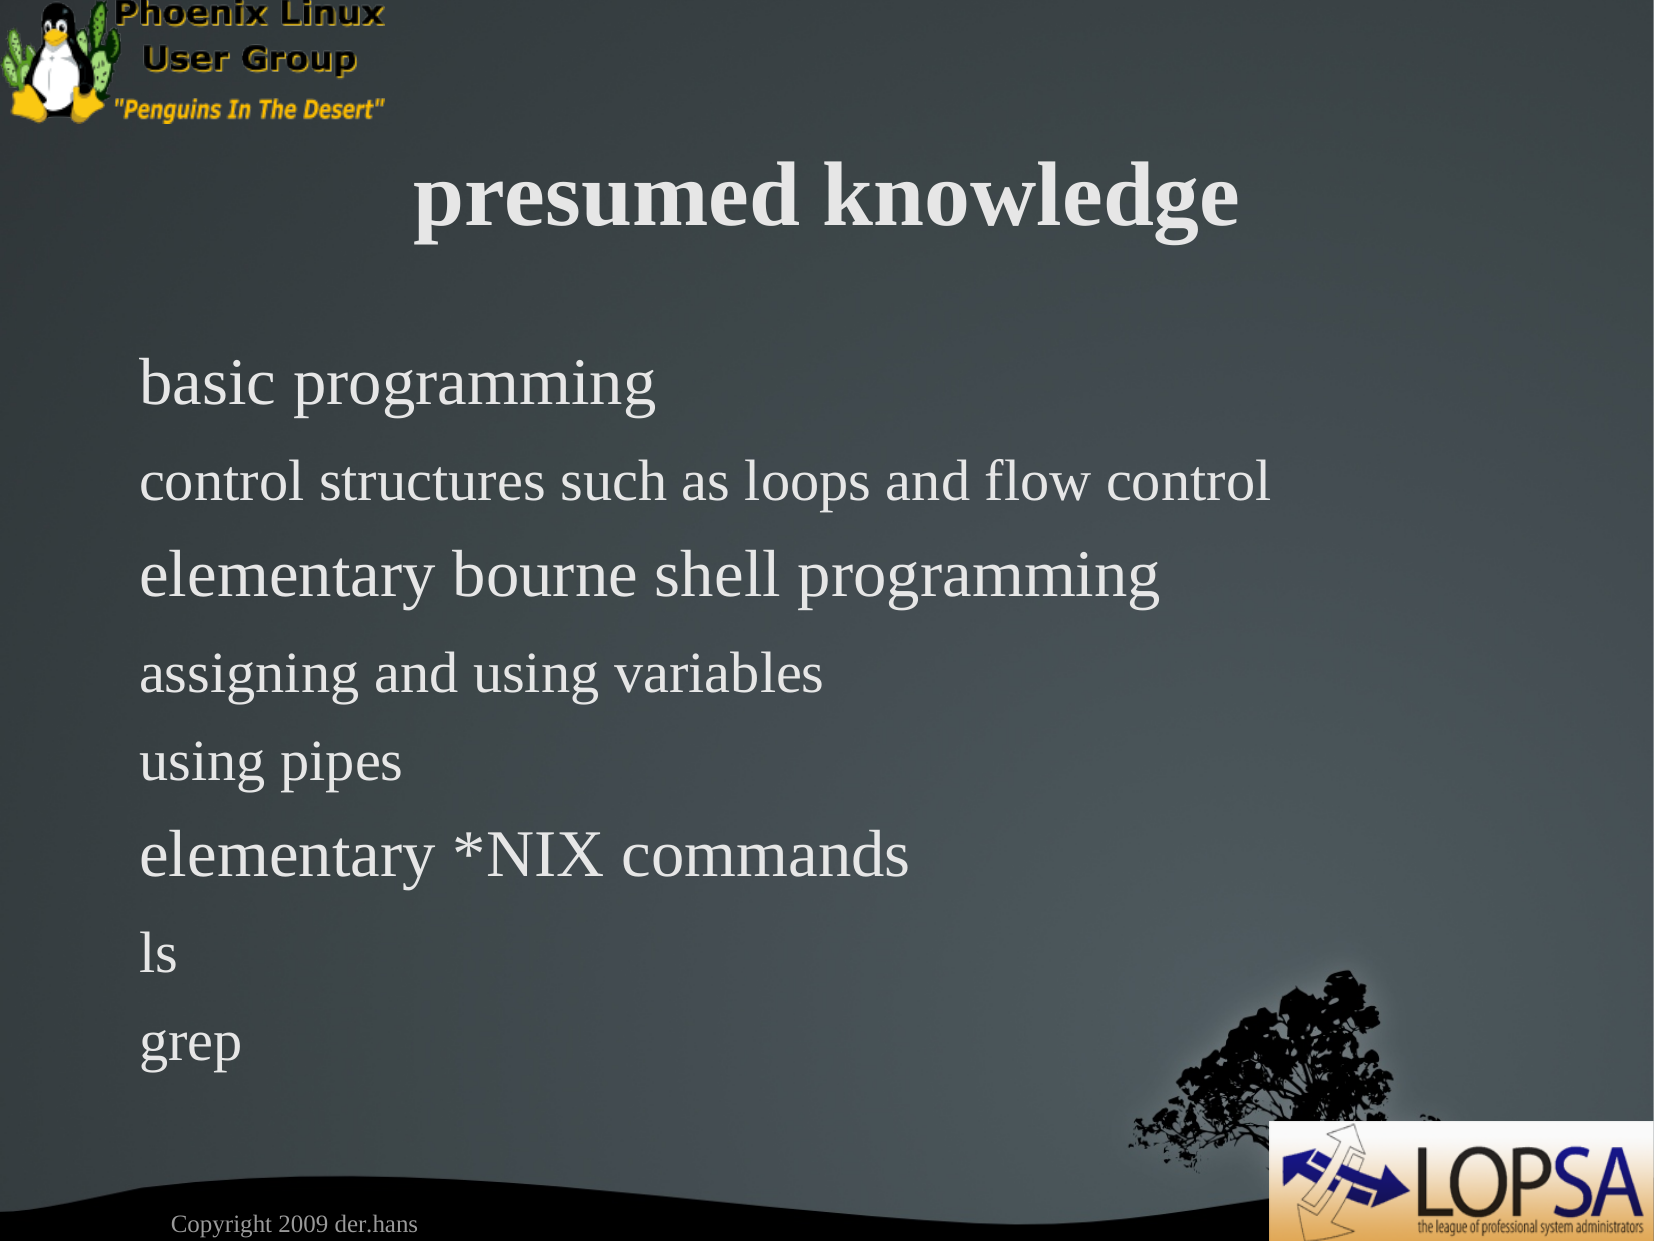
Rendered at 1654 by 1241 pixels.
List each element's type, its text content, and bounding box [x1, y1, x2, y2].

list basic programming control structures such as loops and flow control elementary bourne shell programming assigning and using variables using pipes elementary *NIX commands ls grep [121, 344, 1534, 1127]
title presumed knowledge [121, 91, 1534, 299]
picture [0, 0, 1654, 1241]
